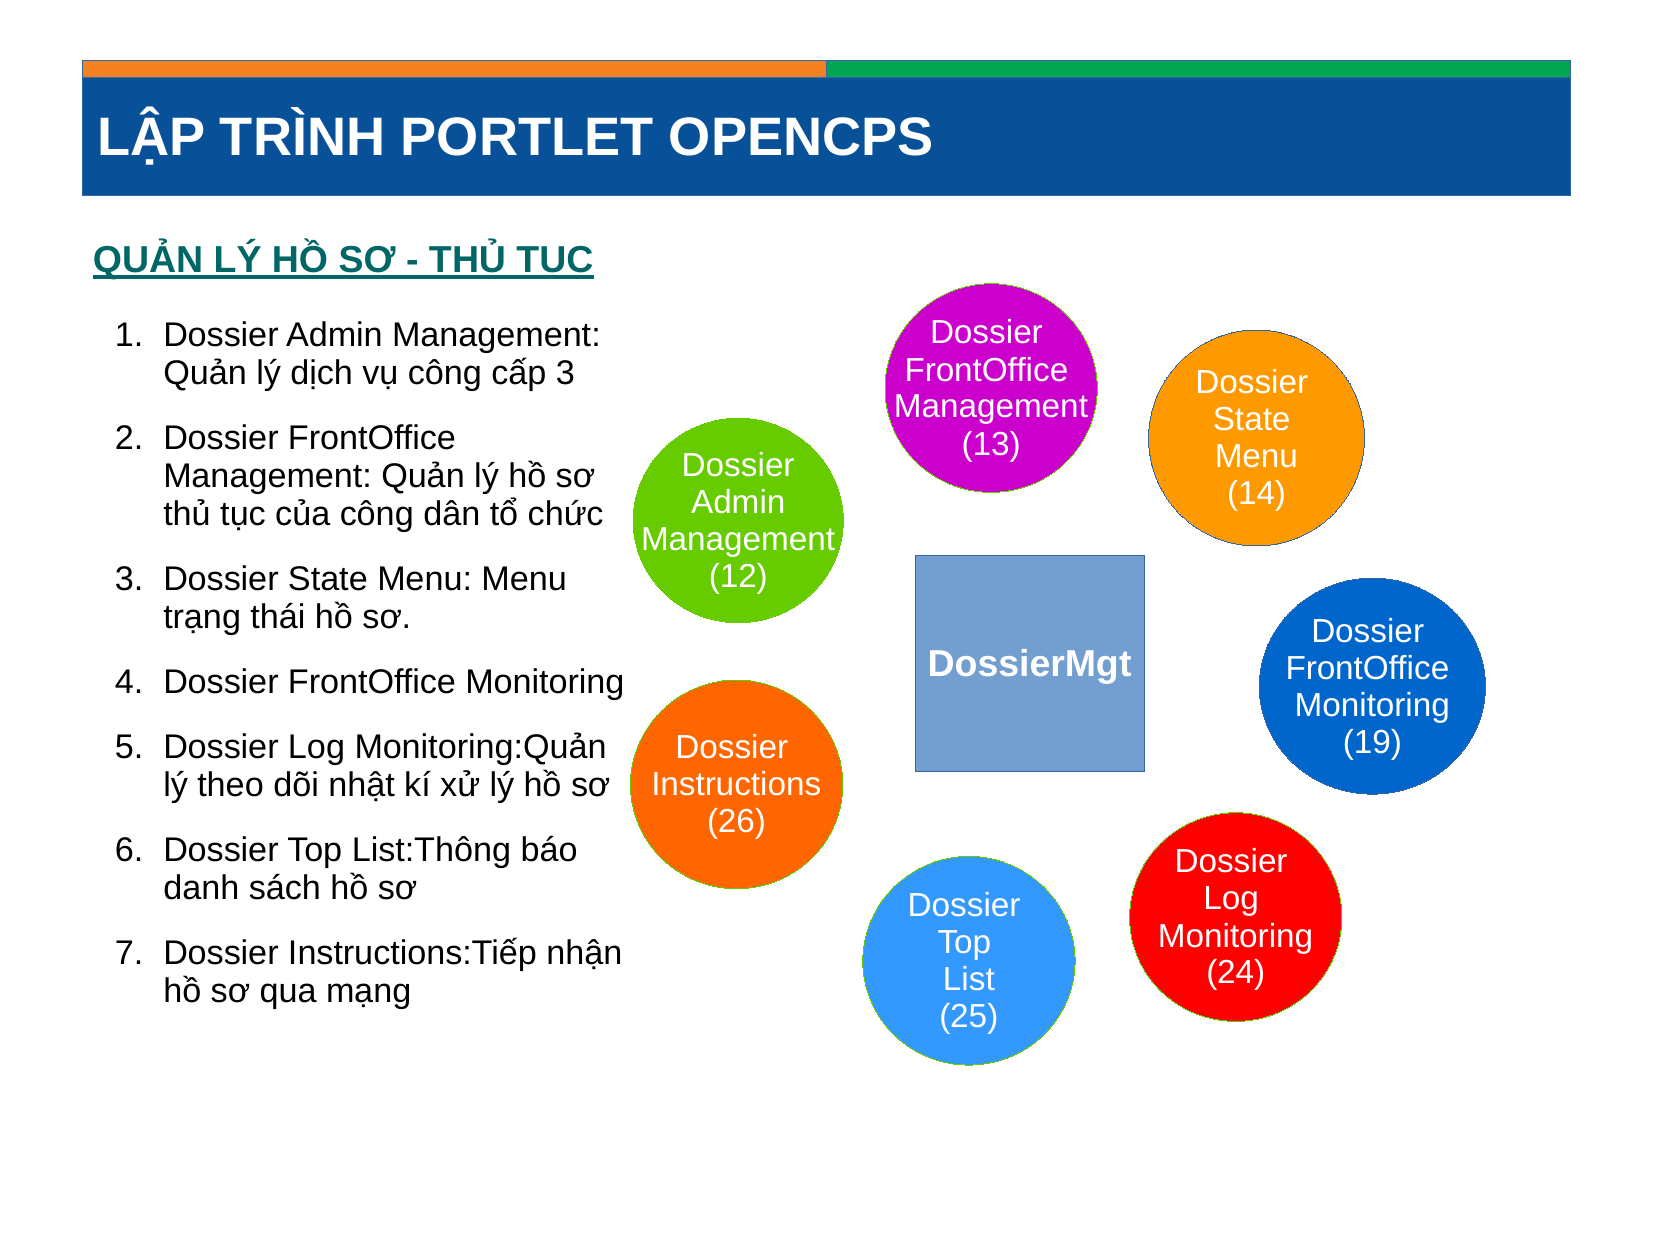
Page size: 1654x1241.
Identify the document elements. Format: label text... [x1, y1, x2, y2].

text_box Dossier Log Monitoring (24) [1129, 812, 1342, 1022]
text_box [82, 60, 1571, 78]
text_box Dossier Instructions (26) [630, 680, 843, 889]
text_box QUẢN LÝ HỒ SƠ - THỦ TỤC [78, 230, 1576, 297]
list Dossier Admin Management: Quản lý dịch vụ công cấp 3 Dossier FrontOffice Management: Quản lý hồ sơ thủ tục của công dân tổ chức Dossier State Menu: Menu trạng thái hồ sơ. Dossier FrontOffice Monitoring Dossier Log Monitoring:Quản lý theo dõi nhật kí xử lý hồ sơ Dossier Top List:Thông báo danh sách hồ sơ Dossier Instructions:Tiếp nhận hồ sơ qua mạng [98, 315, 631, 1096]
list [82, 315, 1571, 1156]
text_box Dossier FrontOffice Management (13) [885, 283, 1098, 493]
text_box DossierMgt [915, 555, 1145, 772]
text_box Dossier Admin Management (12) [633, 418, 844, 623]
text_box Dossier FrontOffice Monitoring (19) [1259, 578, 1486, 795]
text_box LẬP TRÌNH PORTLET OPENCPS [82, 78, 1571, 196]
text_box Dossier Top List (25) [862, 856, 1076, 1066]
text_box Dossier State Menu (14) [1148, 330, 1365, 546]
